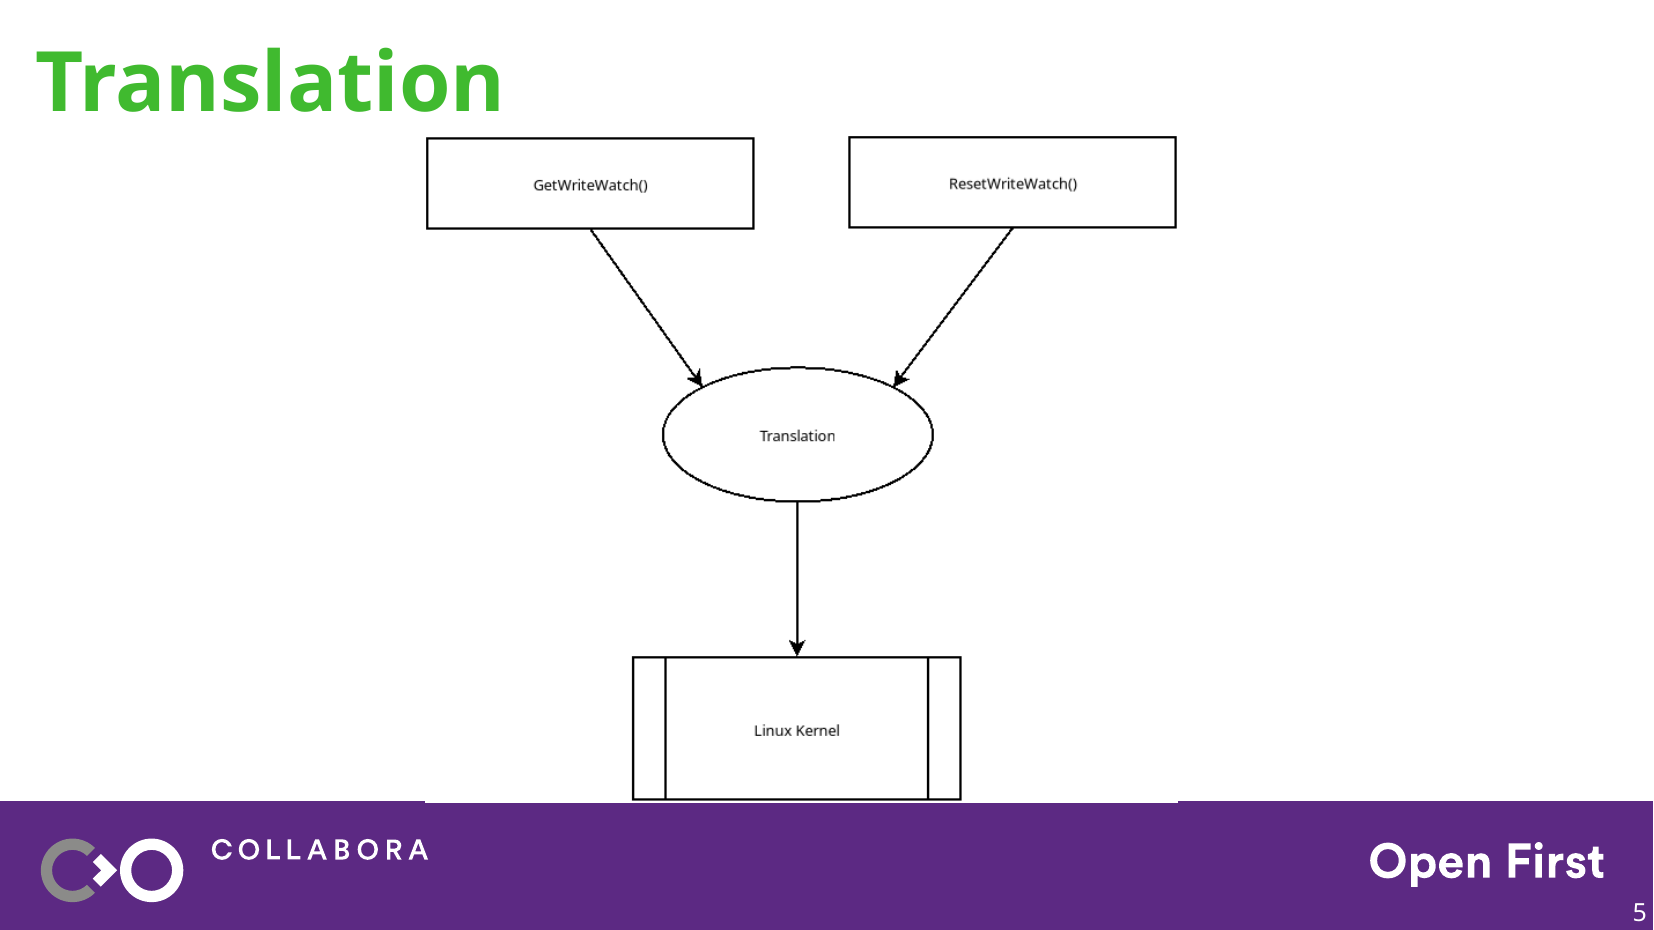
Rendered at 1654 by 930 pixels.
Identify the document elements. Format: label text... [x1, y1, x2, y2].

picture [425, 135, 1178, 803]
title Translation [35, 28, 1608, 192]
